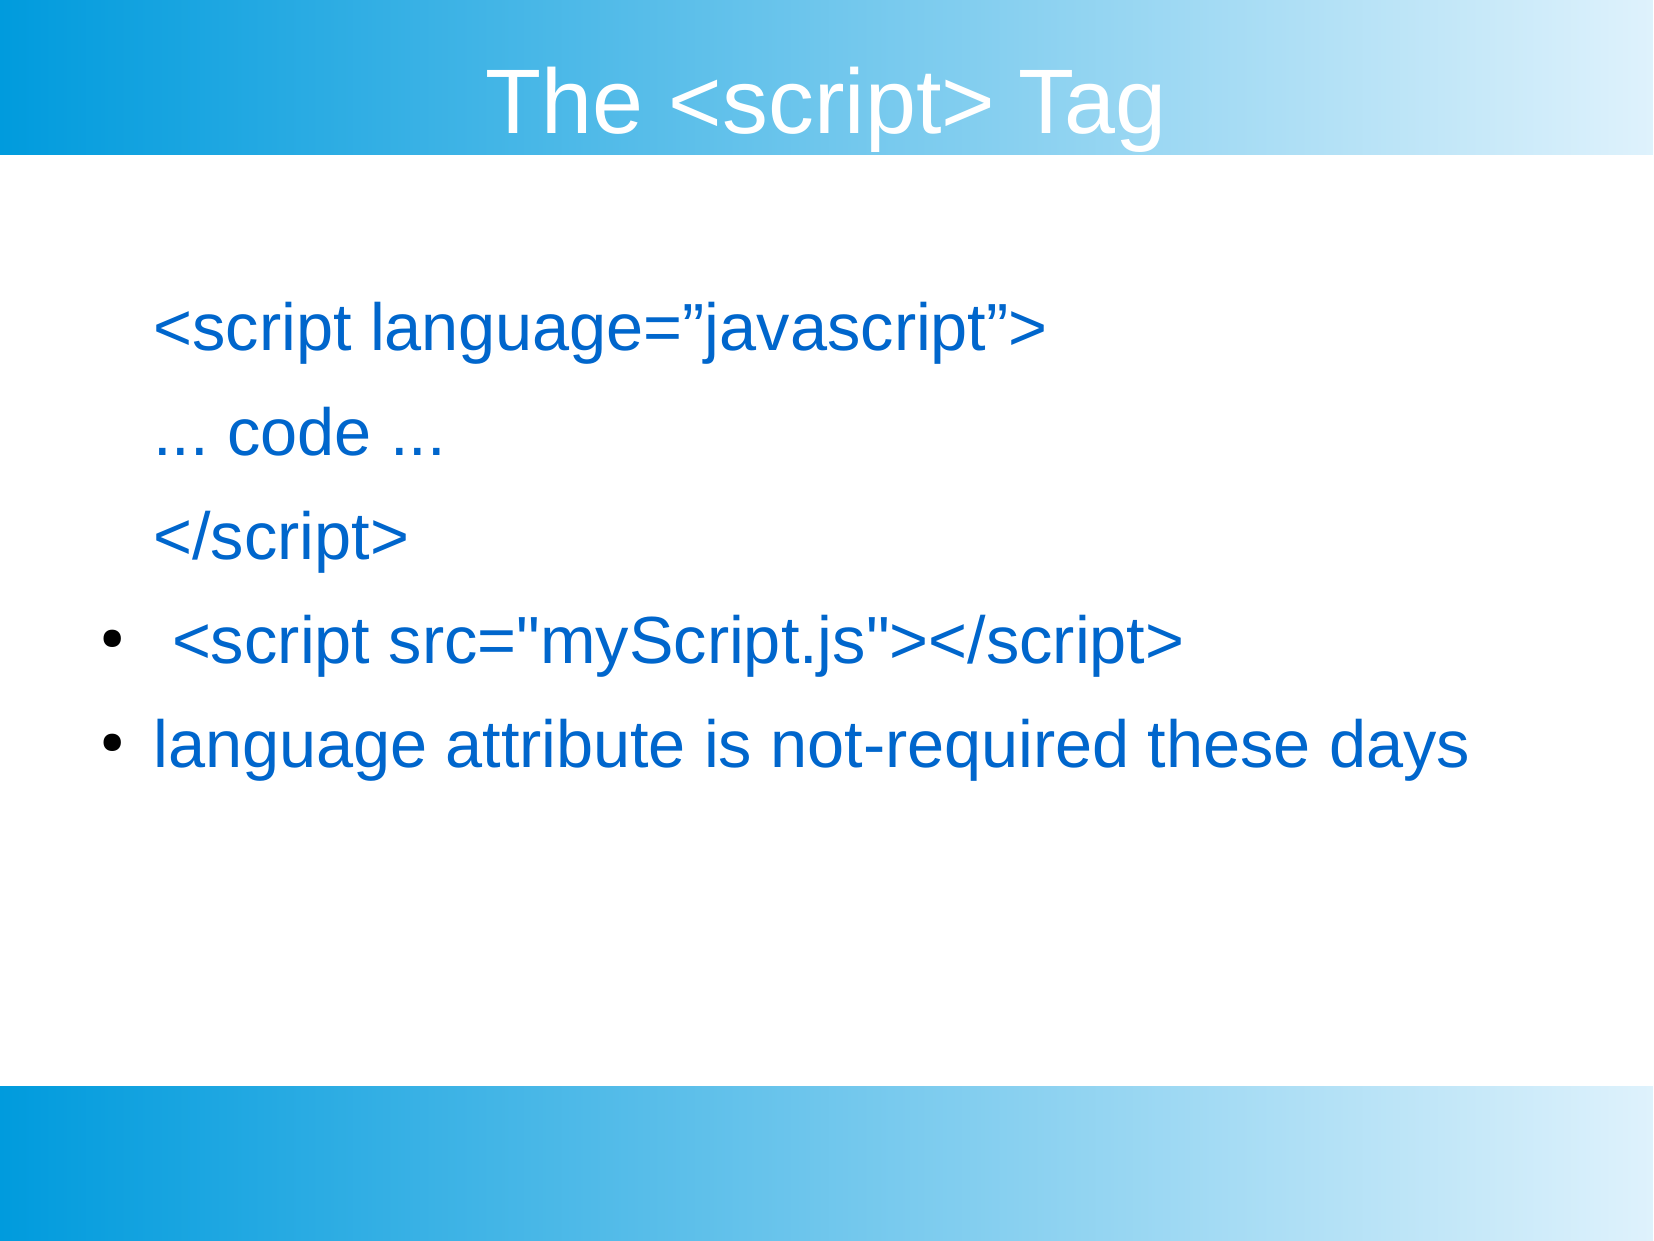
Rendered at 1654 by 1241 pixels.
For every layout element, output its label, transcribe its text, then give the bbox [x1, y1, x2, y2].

list <script language=”javascript”> ... code ... </script> <script src="myScript.js"></script> language attribute is not-required these days [82, 290, 1571, 1010]
title The <script> Tag [82, 49, 1571, 155]
